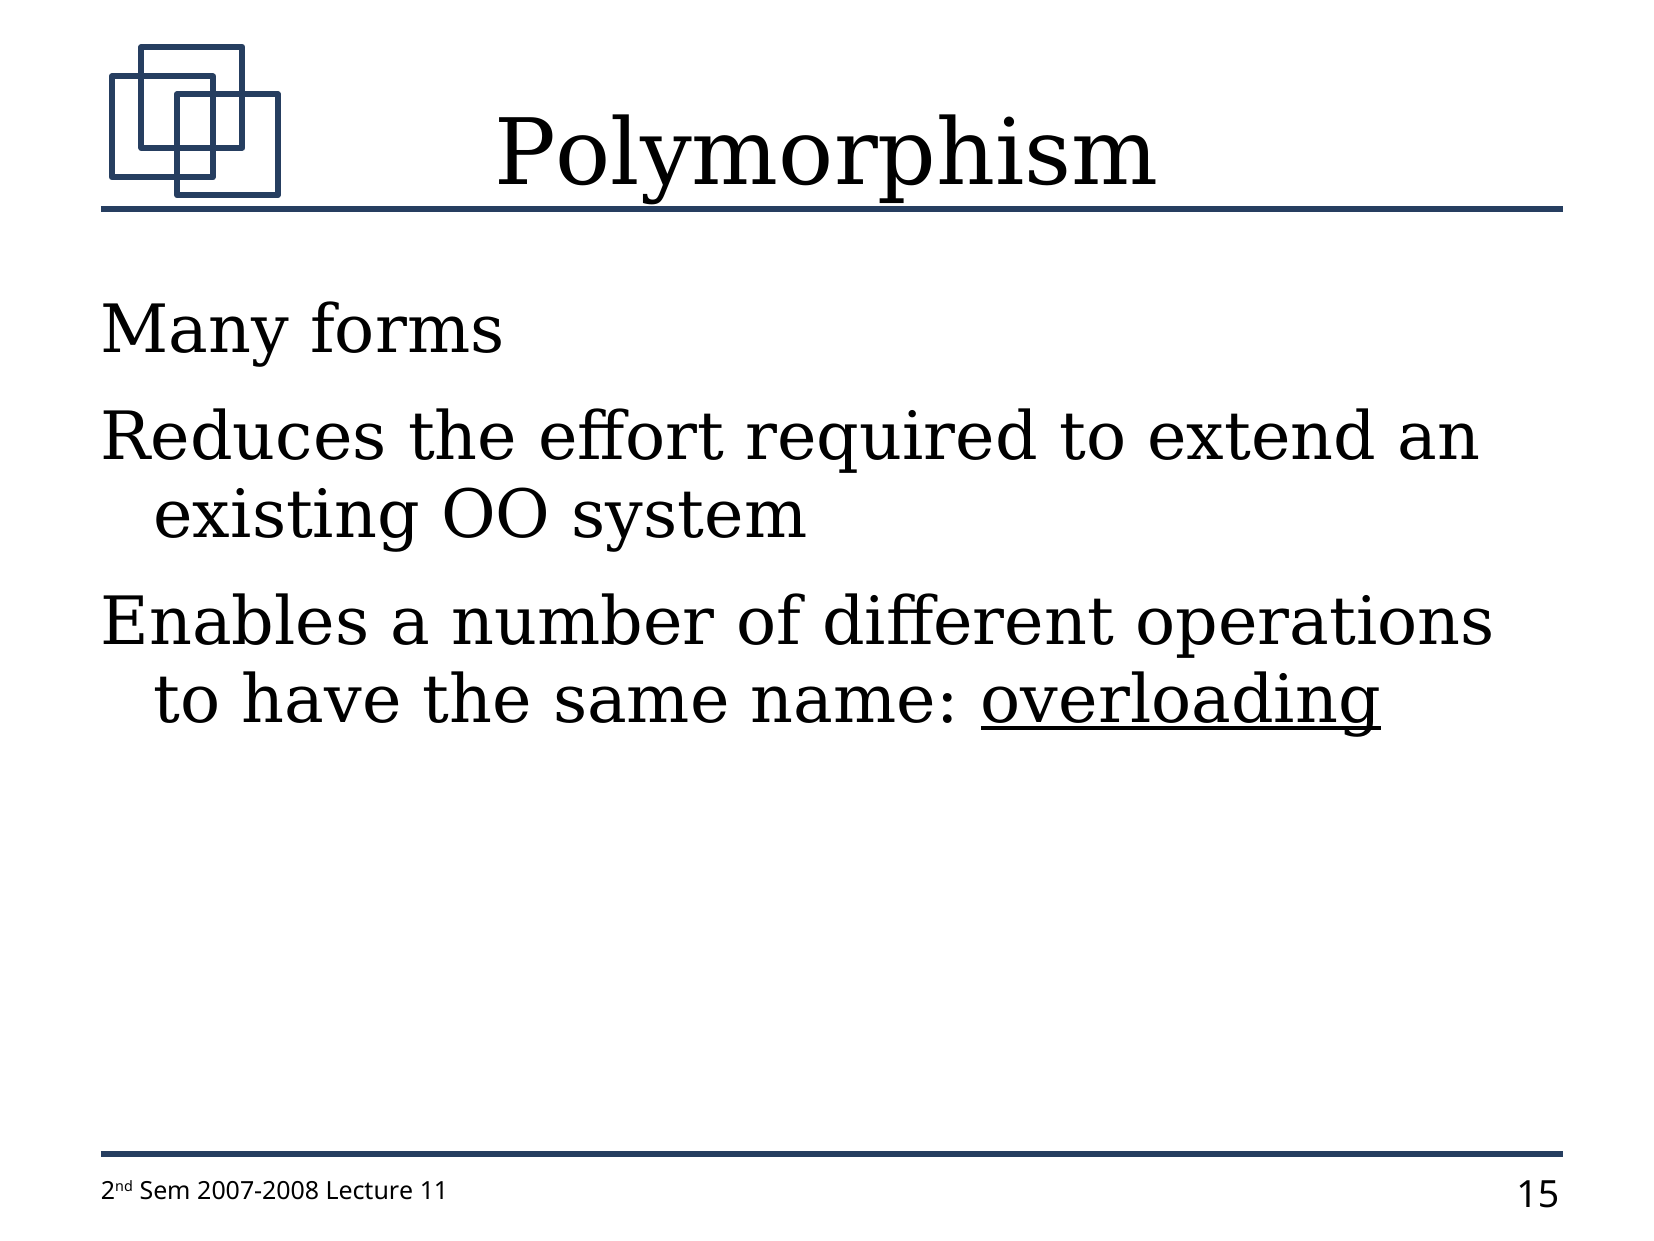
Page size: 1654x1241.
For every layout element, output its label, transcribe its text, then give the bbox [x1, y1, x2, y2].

title Polymorphism [82, 49, 1571, 257]
list Many forms Reduces the effort required to extend an existing OO system Enables a number of different operations to have the same name: overloading [82, 290, 1571, 1109]
